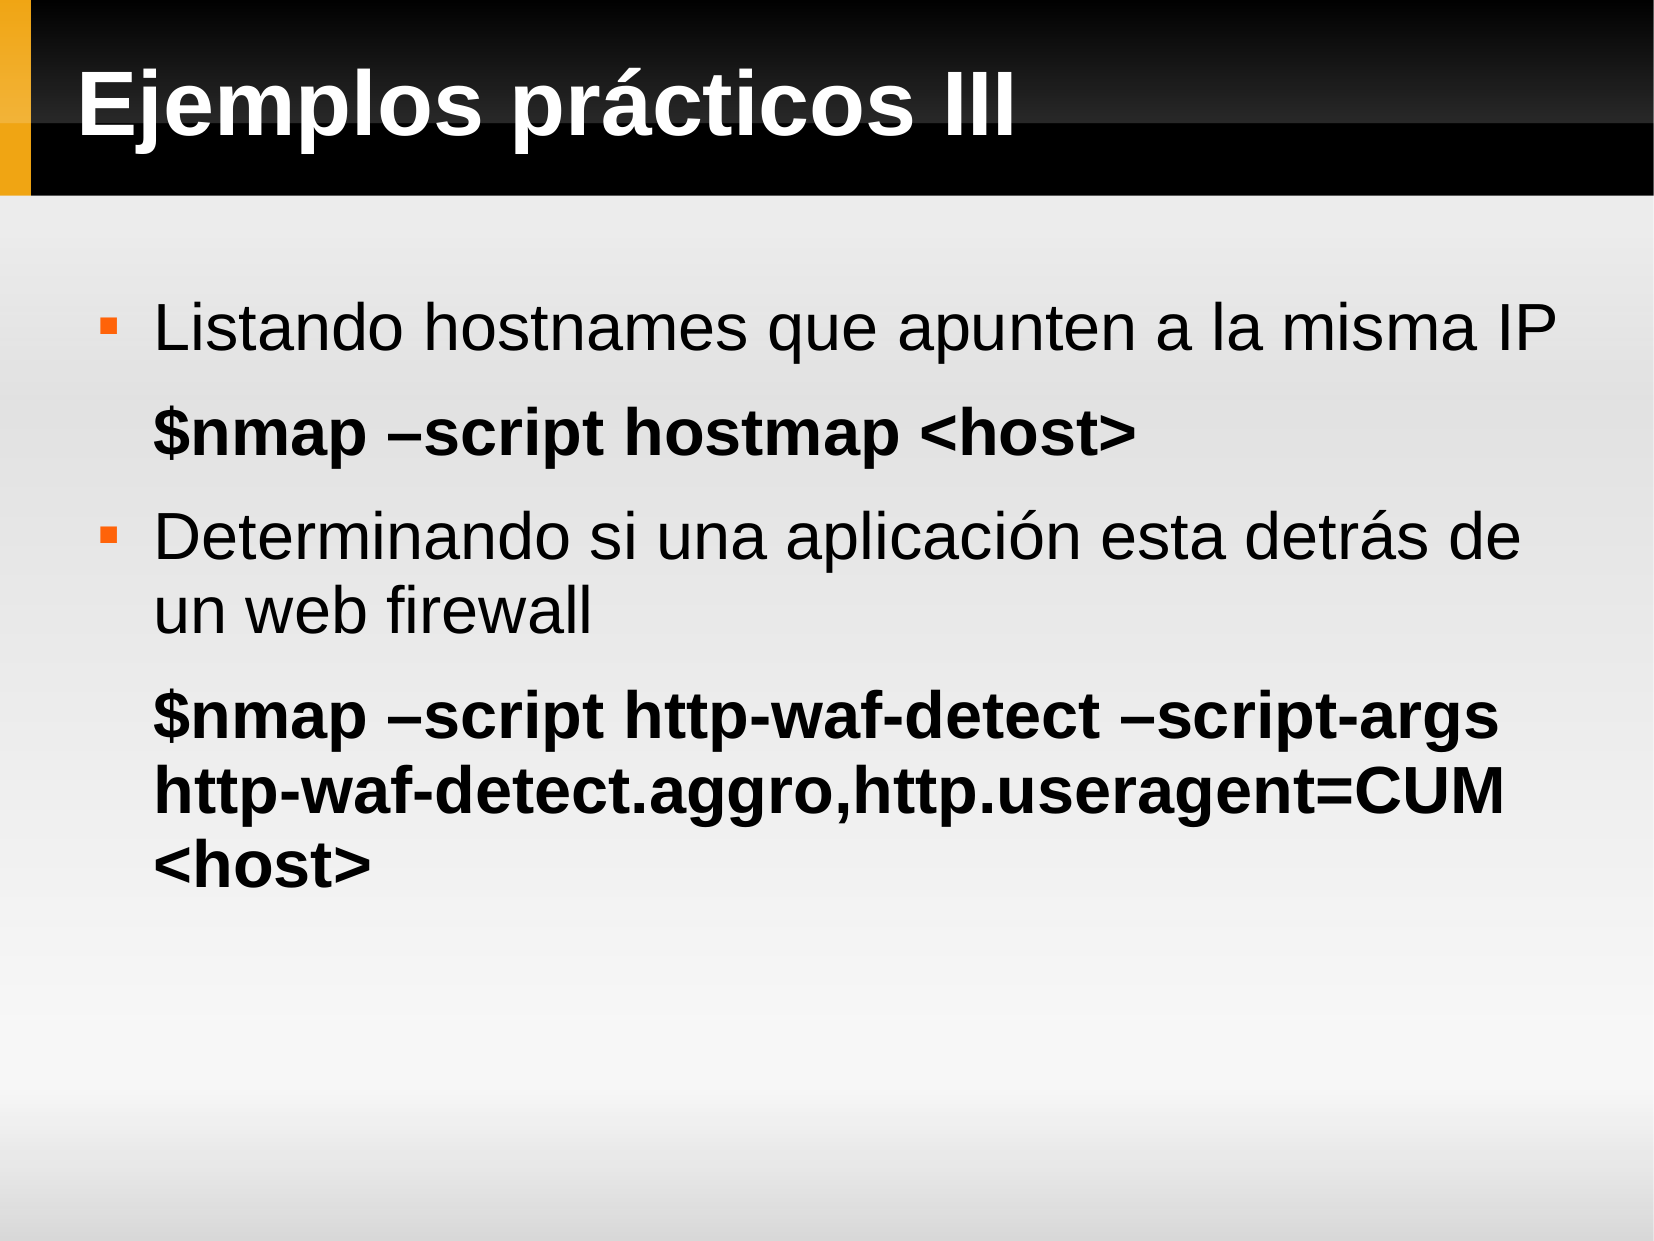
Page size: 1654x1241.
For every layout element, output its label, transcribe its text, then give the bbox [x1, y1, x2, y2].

title Ejemplos prácticos III [76, 0, 1565, 208]
list Listando hostnames que apunten a la misma IP $nmap –script hostmap <host> Determinando si una aplicación esta detrás de un web firewall $nmap –script http-waf-detect –script-args http-waf-detect.aggro,http.useragent=CUM <host> [82, 290, 1571, 1109]
picture [0, 0, 1654, 1241]
